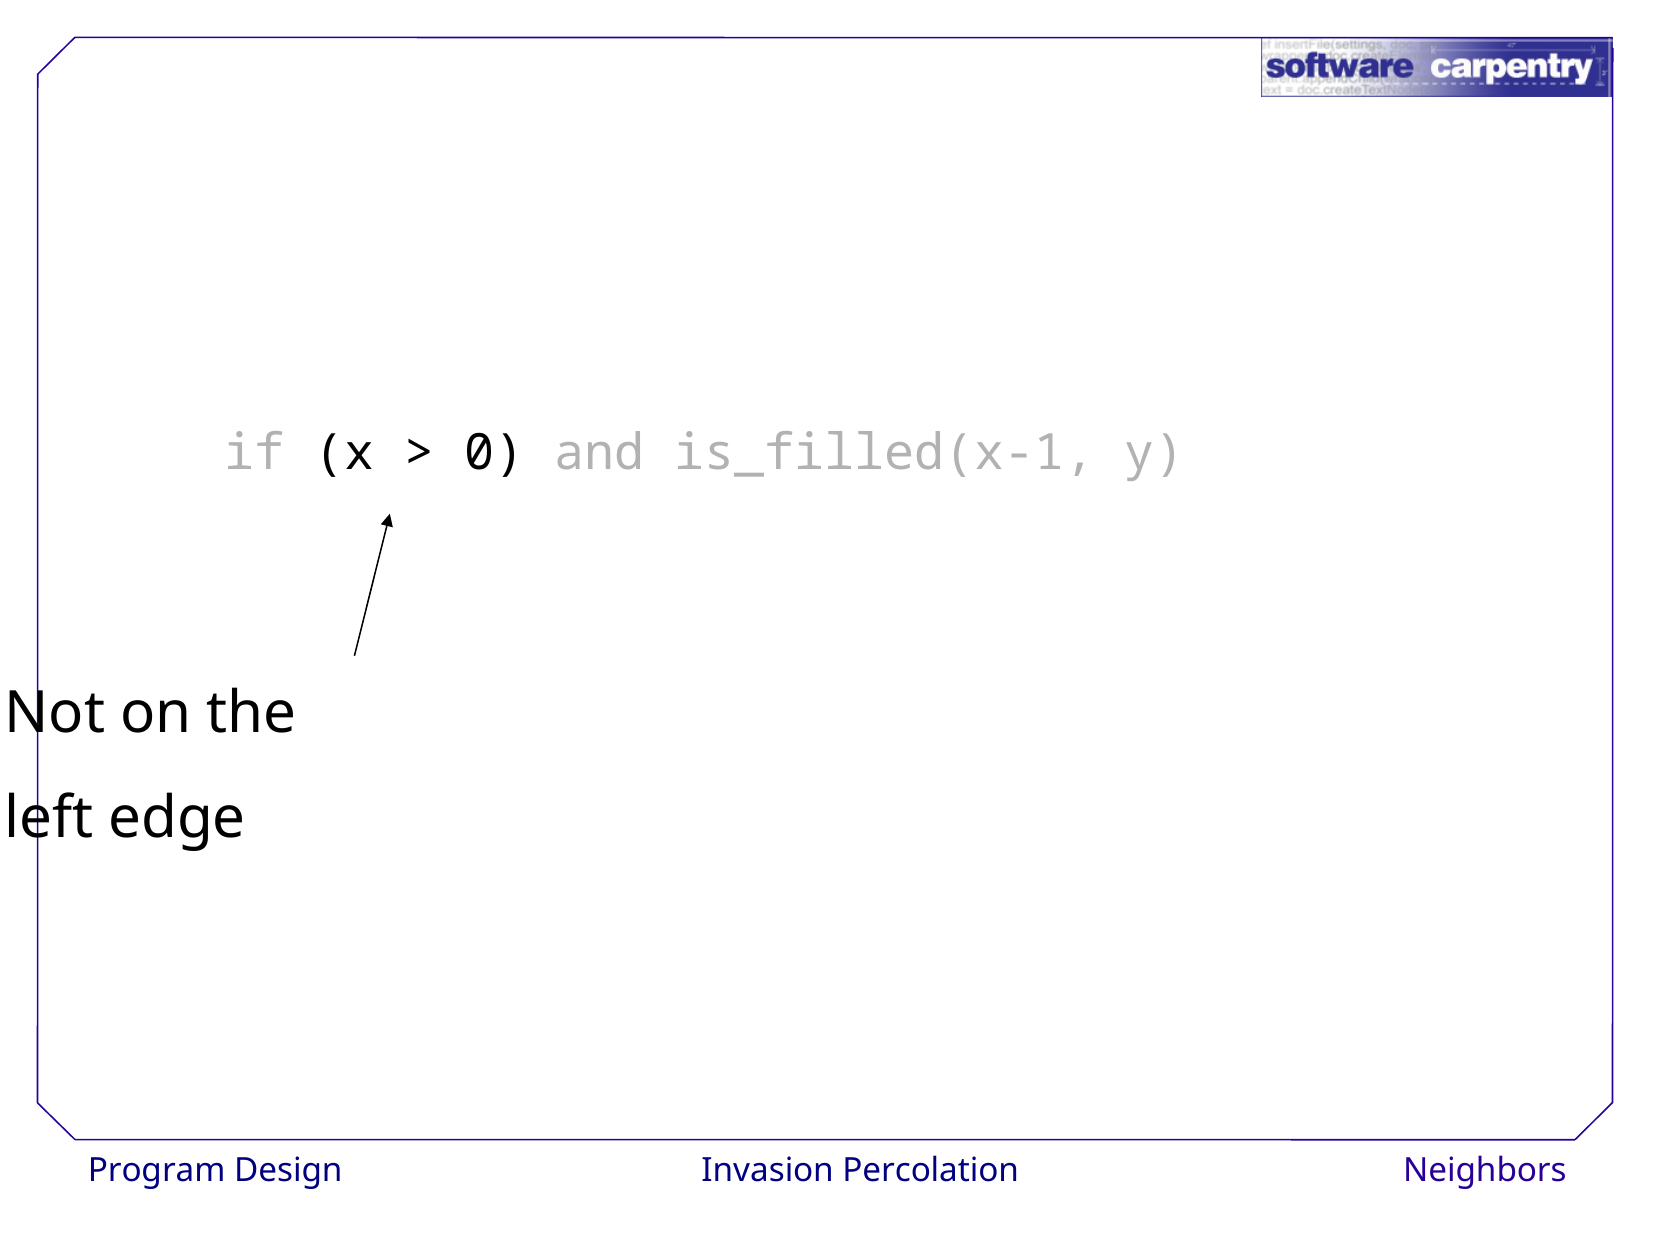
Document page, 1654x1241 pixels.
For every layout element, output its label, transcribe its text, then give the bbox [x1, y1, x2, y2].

text_box Not on the left edge [0, 631, 462, 858]
text_box if (x > 0) and is_filled(x-1, y) [89, 112, 1508, 999]
picture [1261, 39, 1613, 97]
